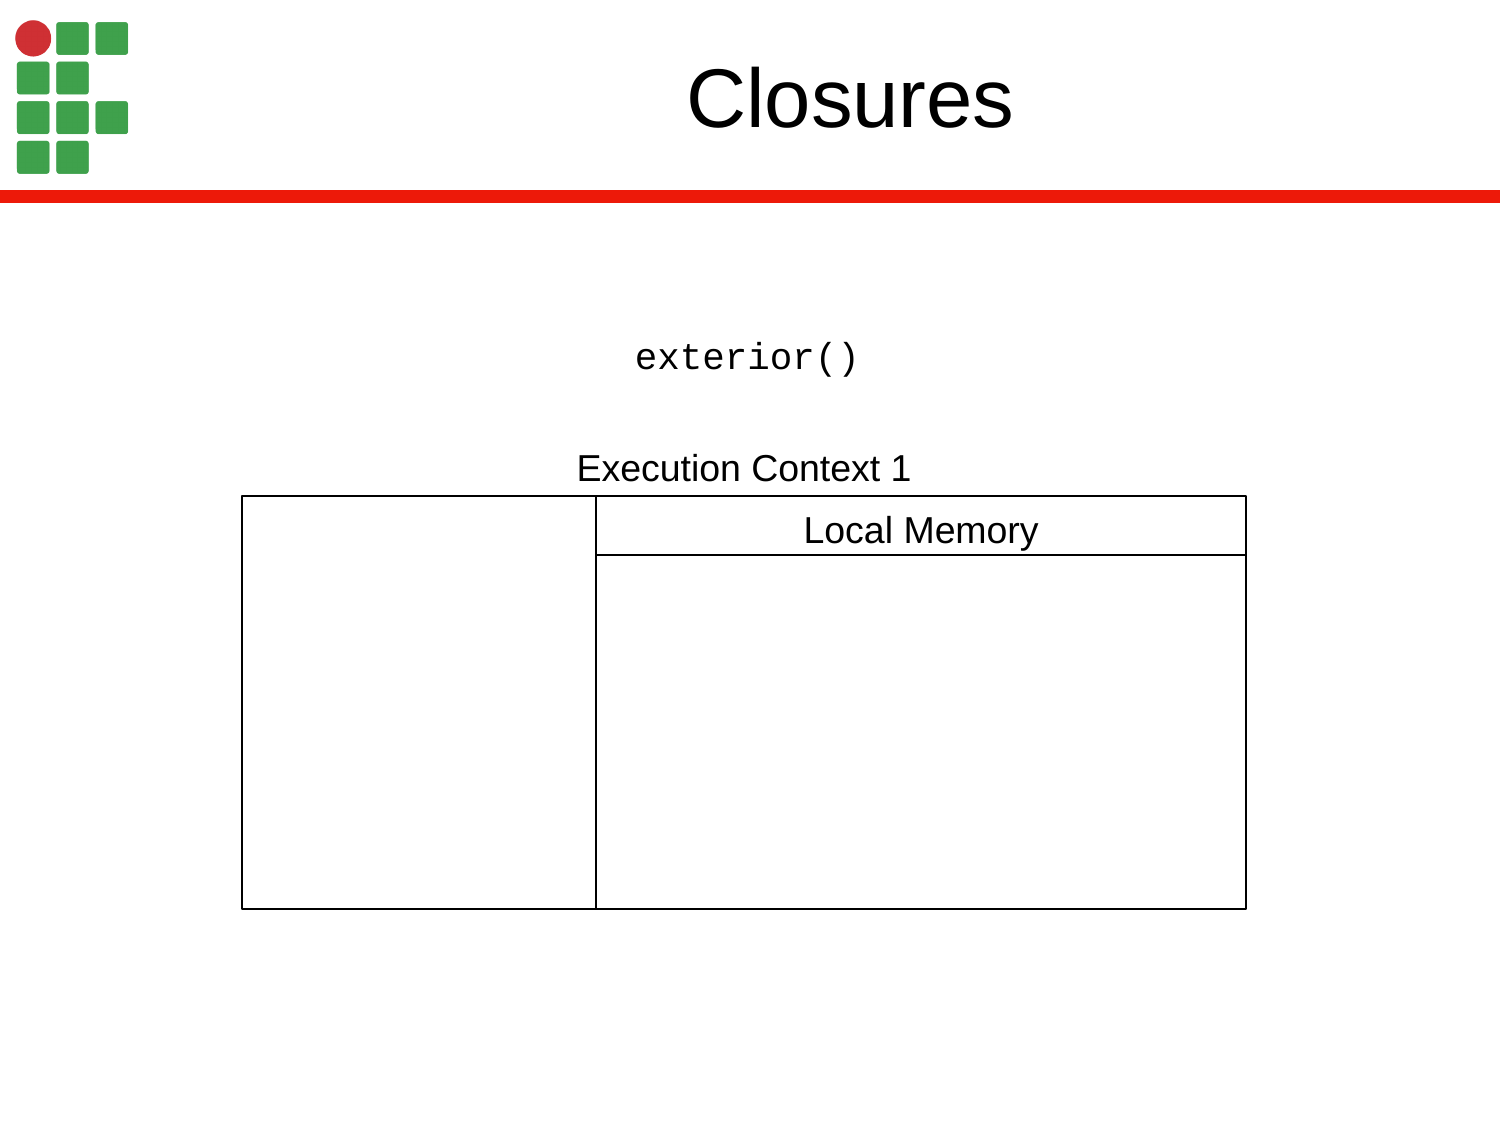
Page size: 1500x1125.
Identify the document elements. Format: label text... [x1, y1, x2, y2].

text_box Execution Context 1 [242, 437, 1247, 495]
title Closures [230, 0, 1471, 202]
picture [14, 16, 130, 178]
text_box exterior() [620, 324, 875, 385]
text_box Local Memory [596, 498, 1245, 559]
